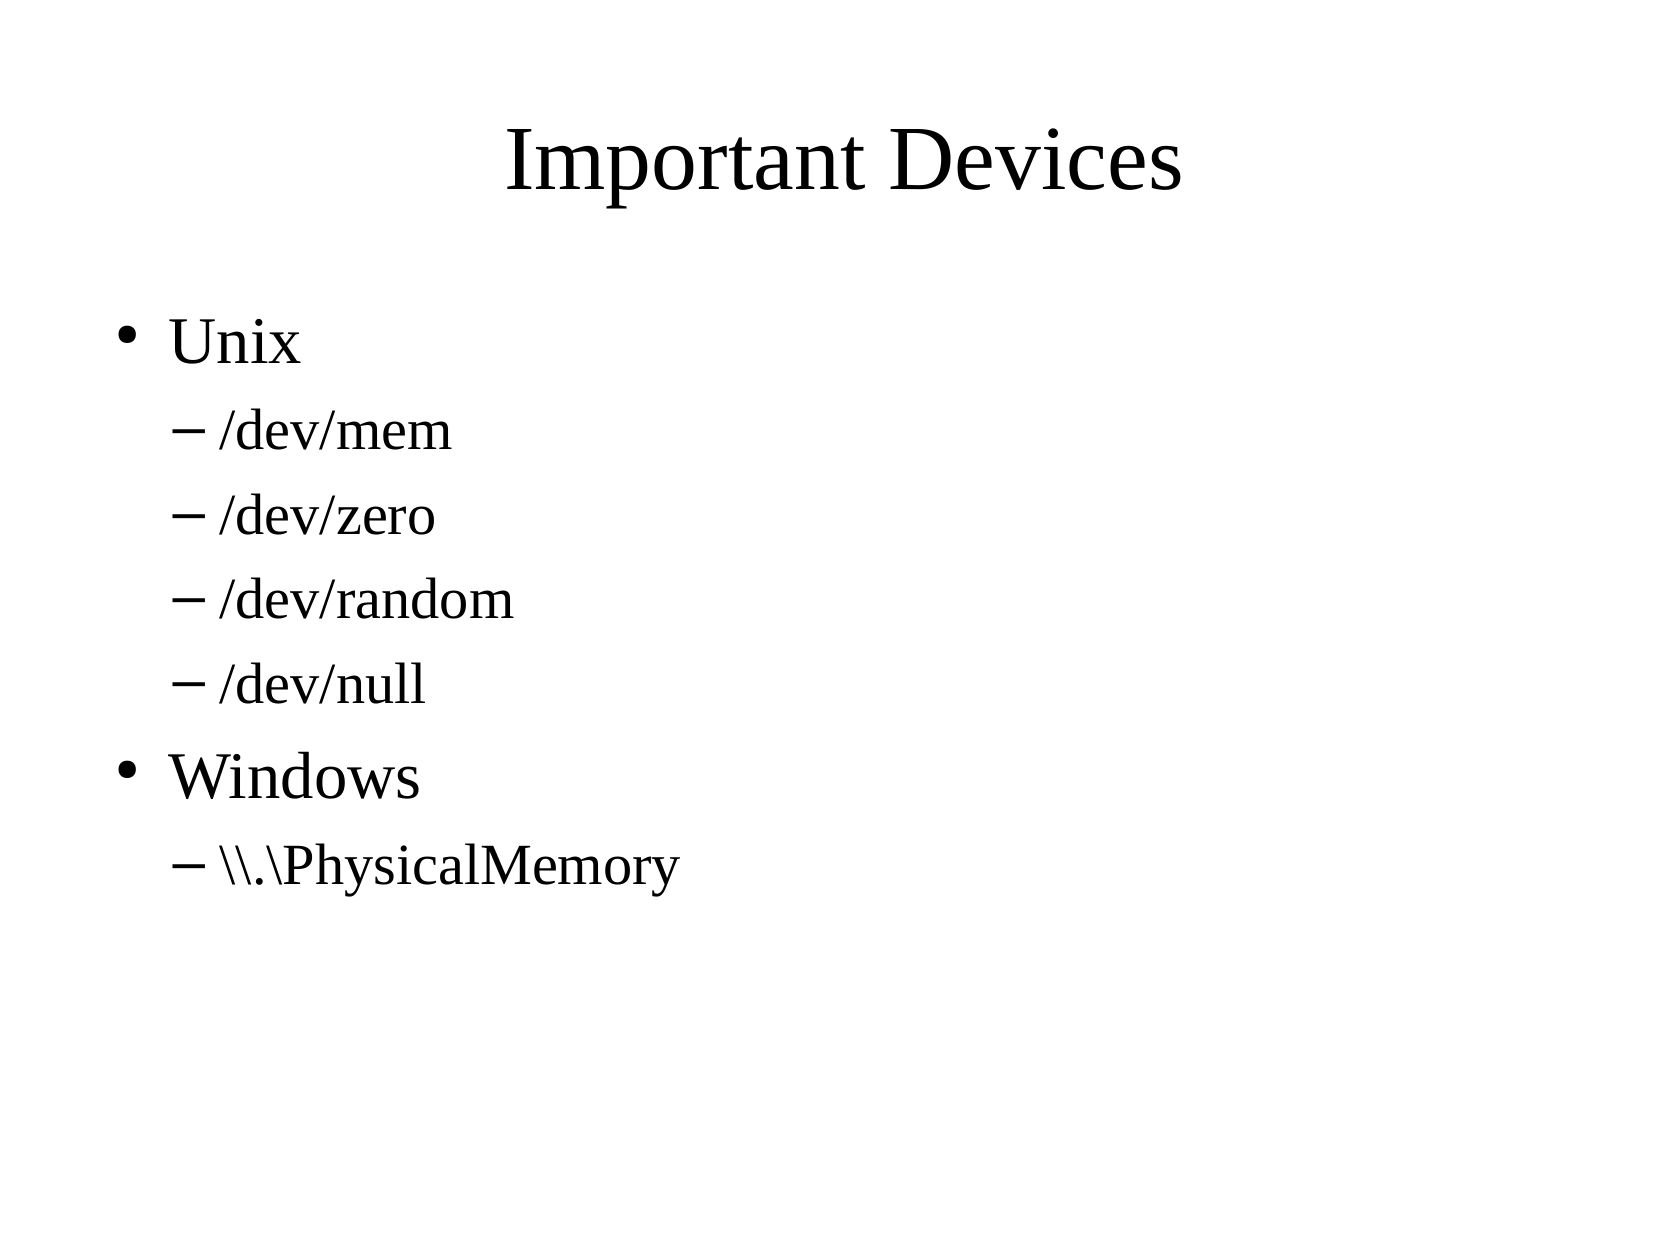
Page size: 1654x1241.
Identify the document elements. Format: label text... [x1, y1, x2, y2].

list Unix /dev/mem /dev/zero /dev/random /dev/null Windows \\.\PhysicalMemory [82, 289, 1571, 1108]
title Important Devices [82, 49, 1571, 257]
